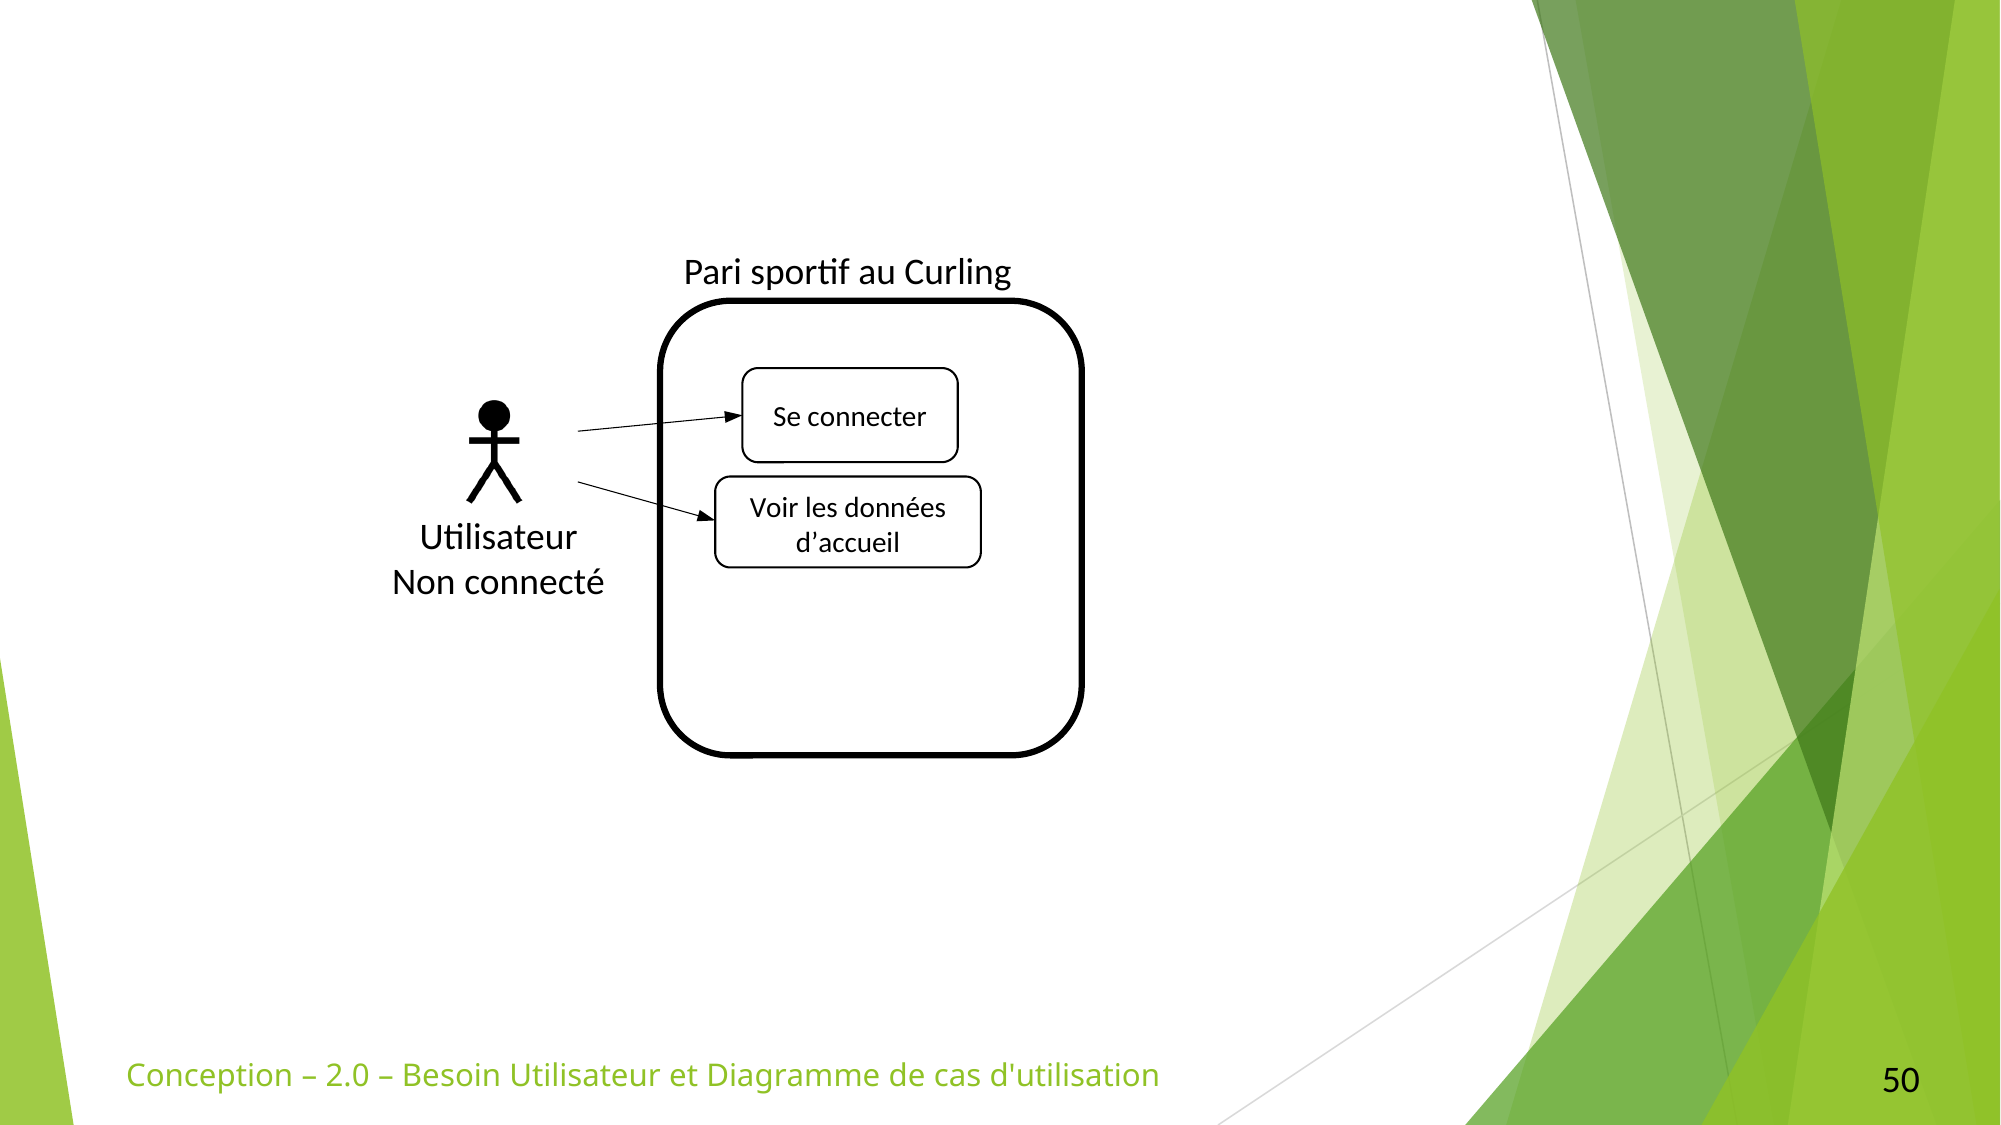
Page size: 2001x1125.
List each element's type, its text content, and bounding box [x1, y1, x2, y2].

text_box Voir les données d’accueil [715, 476, 981, 568]
text_box [1866, 1047, 1979, 1108]
text_box [660, 301, 1082, 756]
picture [440, 398, 548, 504]
text_box Conception – 2.0 – Besoin Utilisateur et Diagramme de cas d'utilisation [111, 1047, 1210, 1109]
text_box Pari sportif au Curling [668, 239, 1032, 301]
text_box Utilisateur Non connecté [375, 504, 622, 611]
text_box Se connecter [742, 368, 958, 463]
